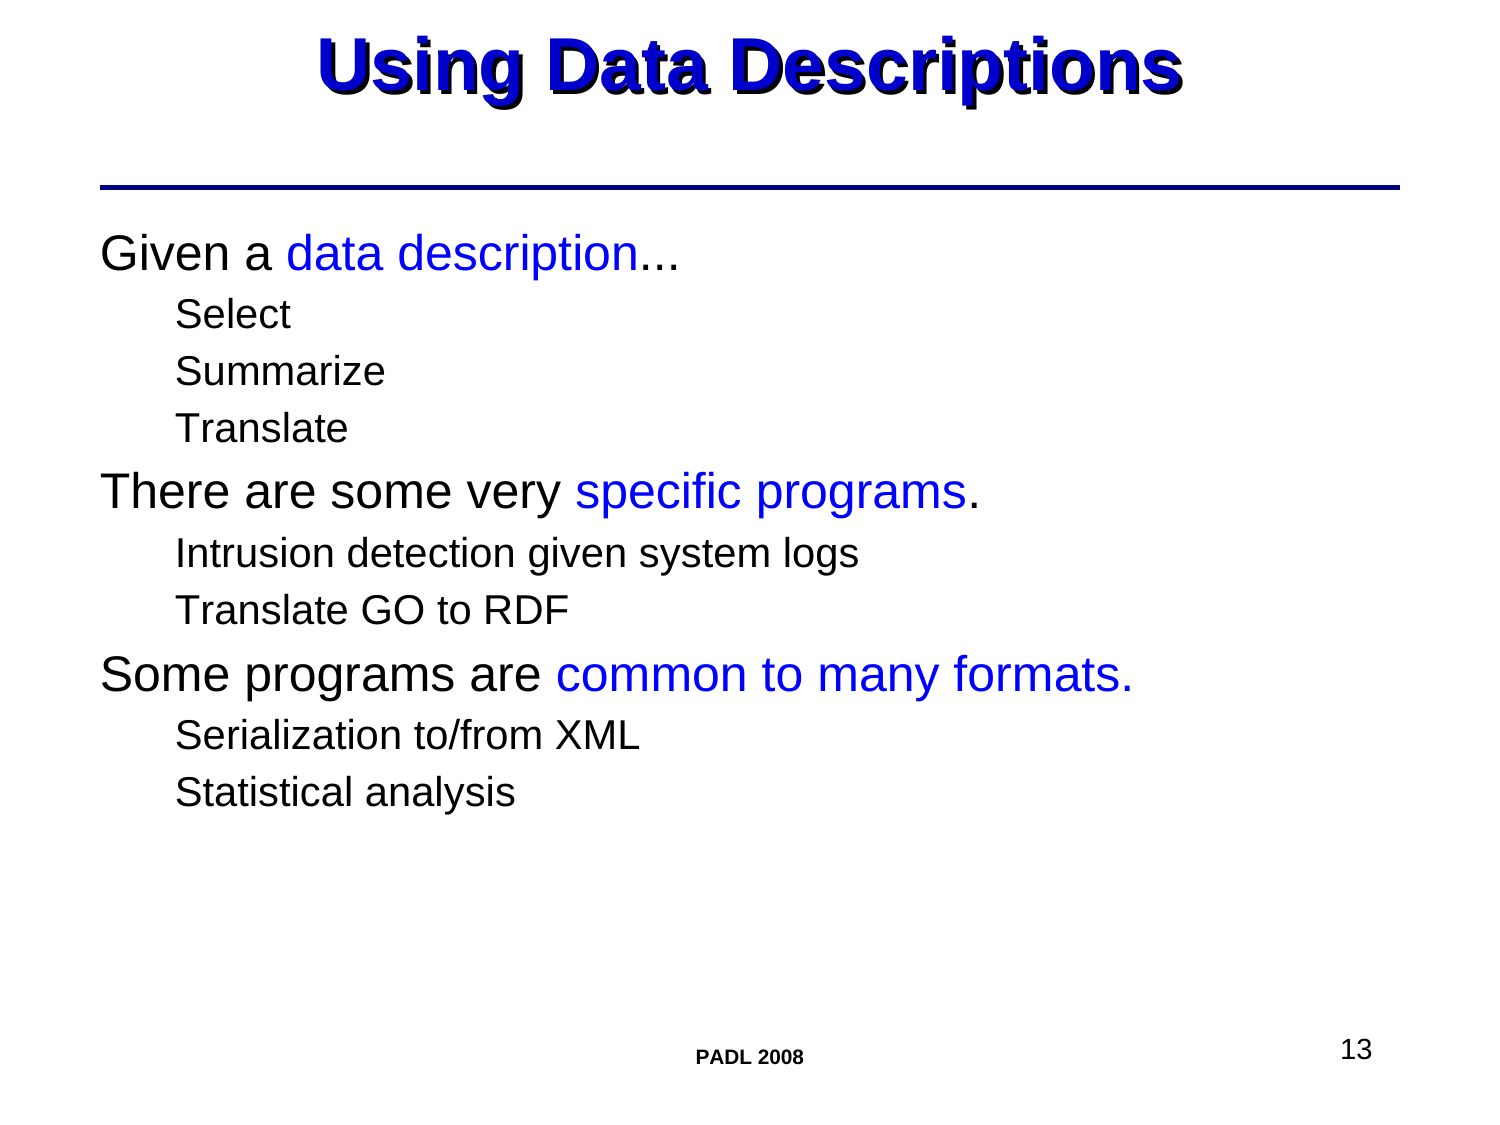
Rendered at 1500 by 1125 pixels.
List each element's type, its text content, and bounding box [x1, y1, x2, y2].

list Given a data description... Select Summarize Translate There are some very specific programs. Intrusion detection given system logs Translate GO to RDF Some programs are common to many formats. Serialization to/from XML Statistical analysis [99, 224, 1375, 986]
title Using Data Descriptions [99, 0, 1401, 156]
